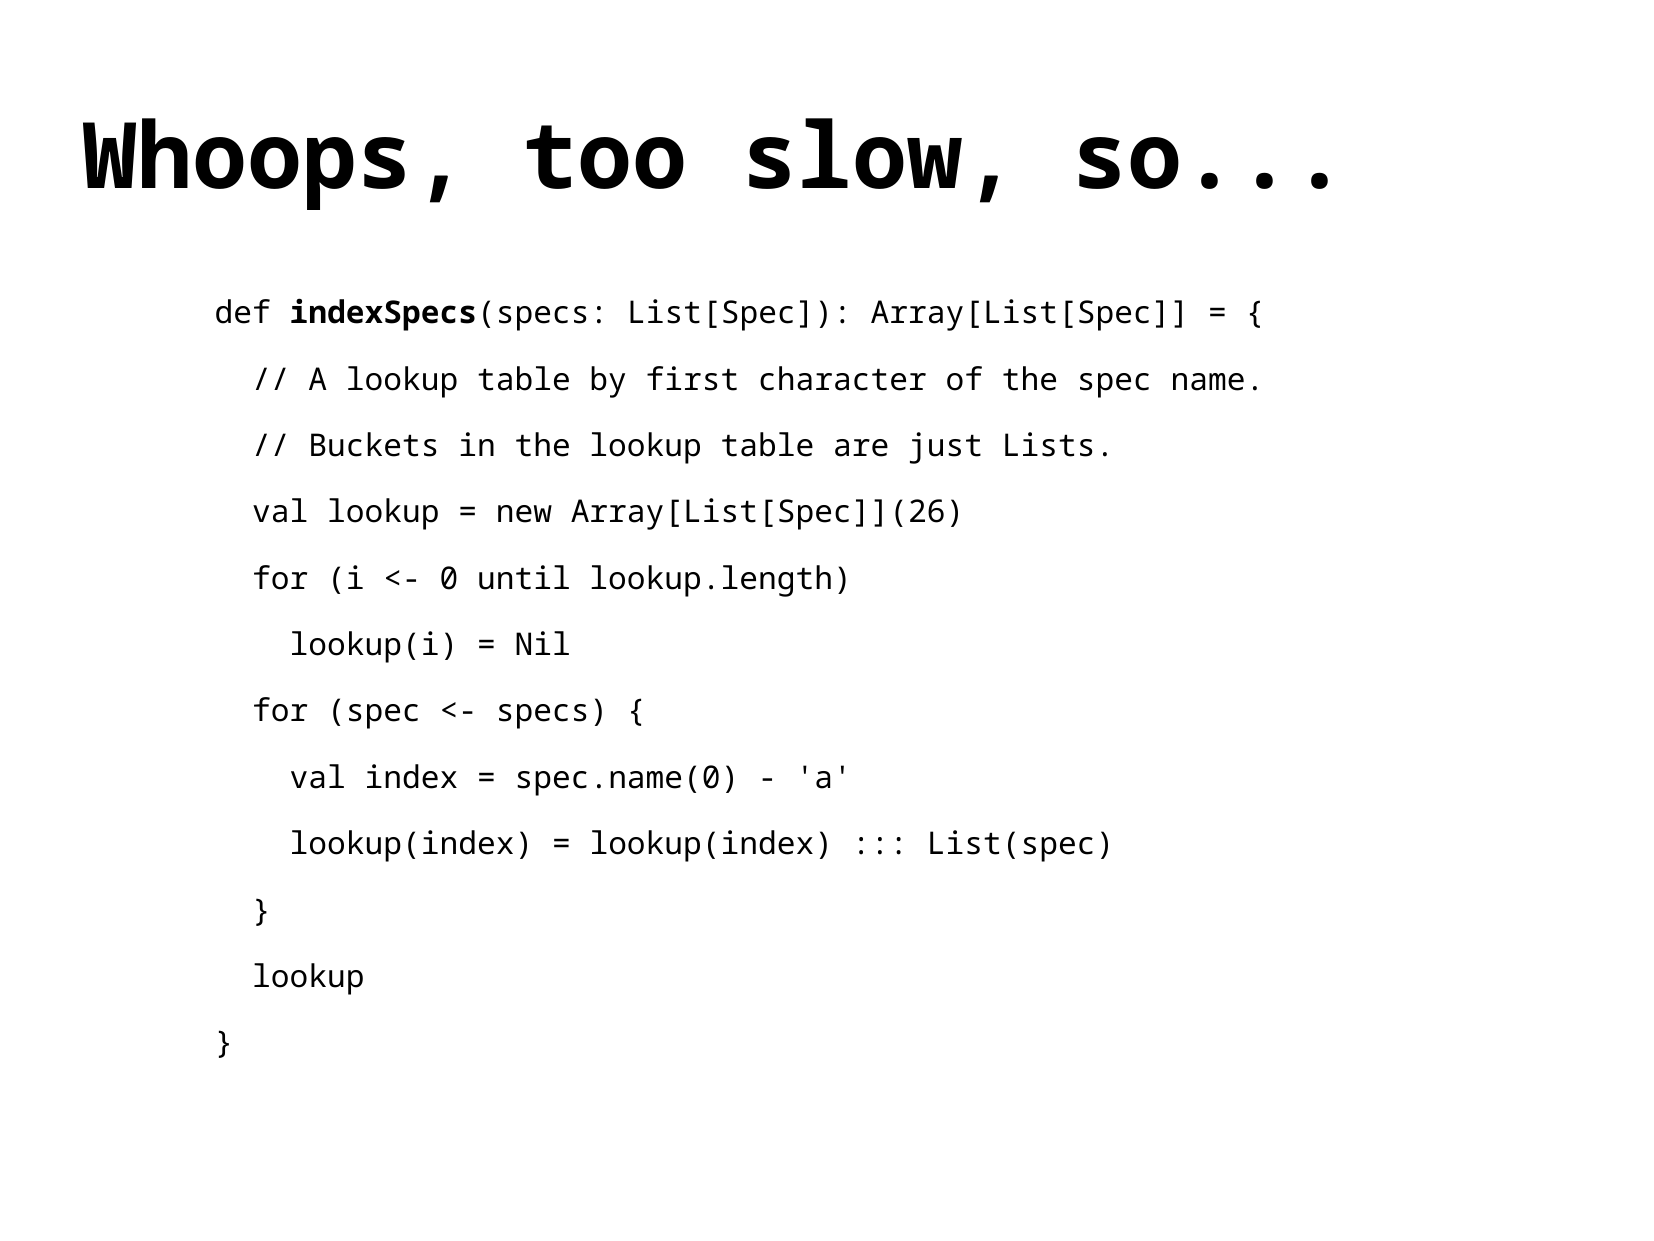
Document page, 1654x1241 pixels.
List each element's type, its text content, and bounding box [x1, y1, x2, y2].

title Whoops, too slow, so... [82, 56, 1571, 250]
list def indexSpecs(specs: List[Spec]): Array[List[Spec]] = { // A lookup table by first character of the spec name. // Buckets in the lookup table are just Lists. val lookup = new Array[List[Spec]](26) for (i <- 0 until lookup.length) lookup(i) = Nil for (spec <- specs) { val index = spec.name(0) - 'a' lookup(index) = lookup(index) ::: List(spec) } lookup } [82, 290, 1571, 1094]
